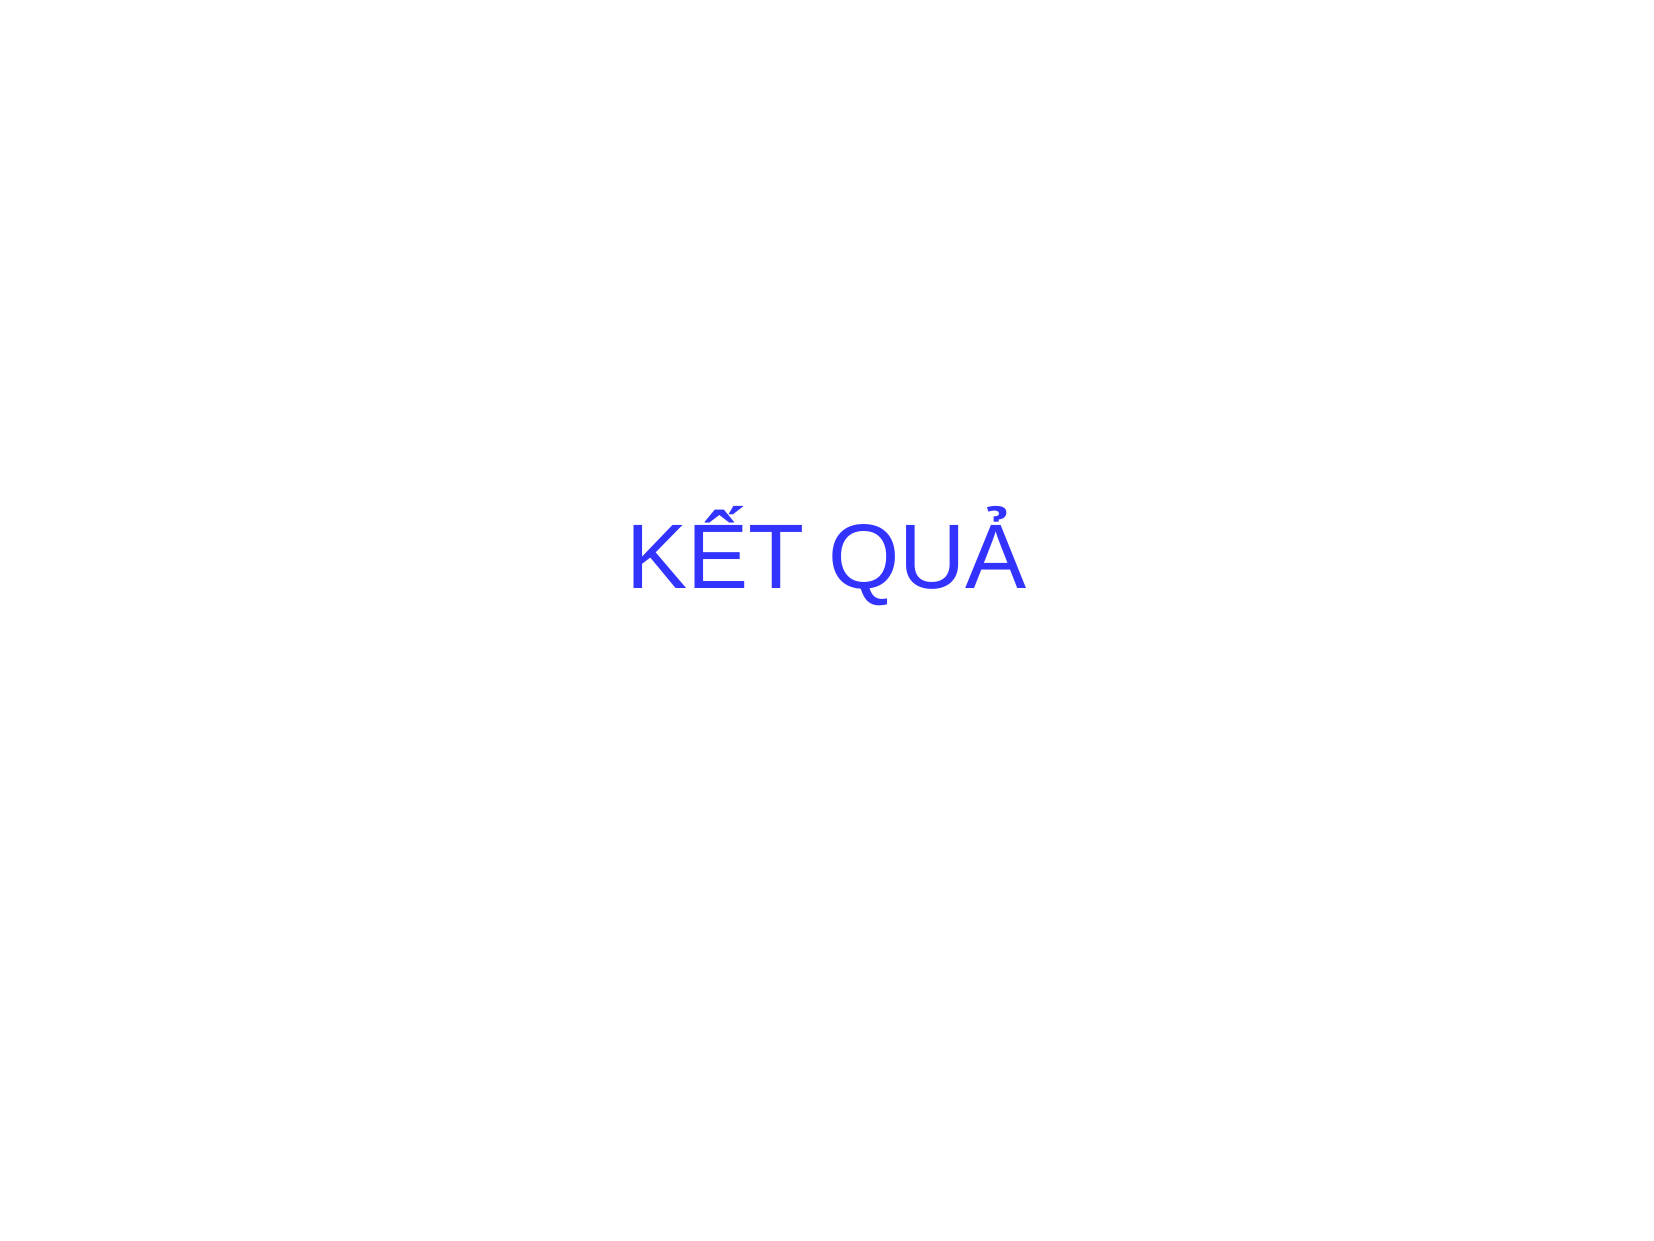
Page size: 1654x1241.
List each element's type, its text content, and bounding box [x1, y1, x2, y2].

title KẾT QUẢ [82, 49, 1571, 1066]
